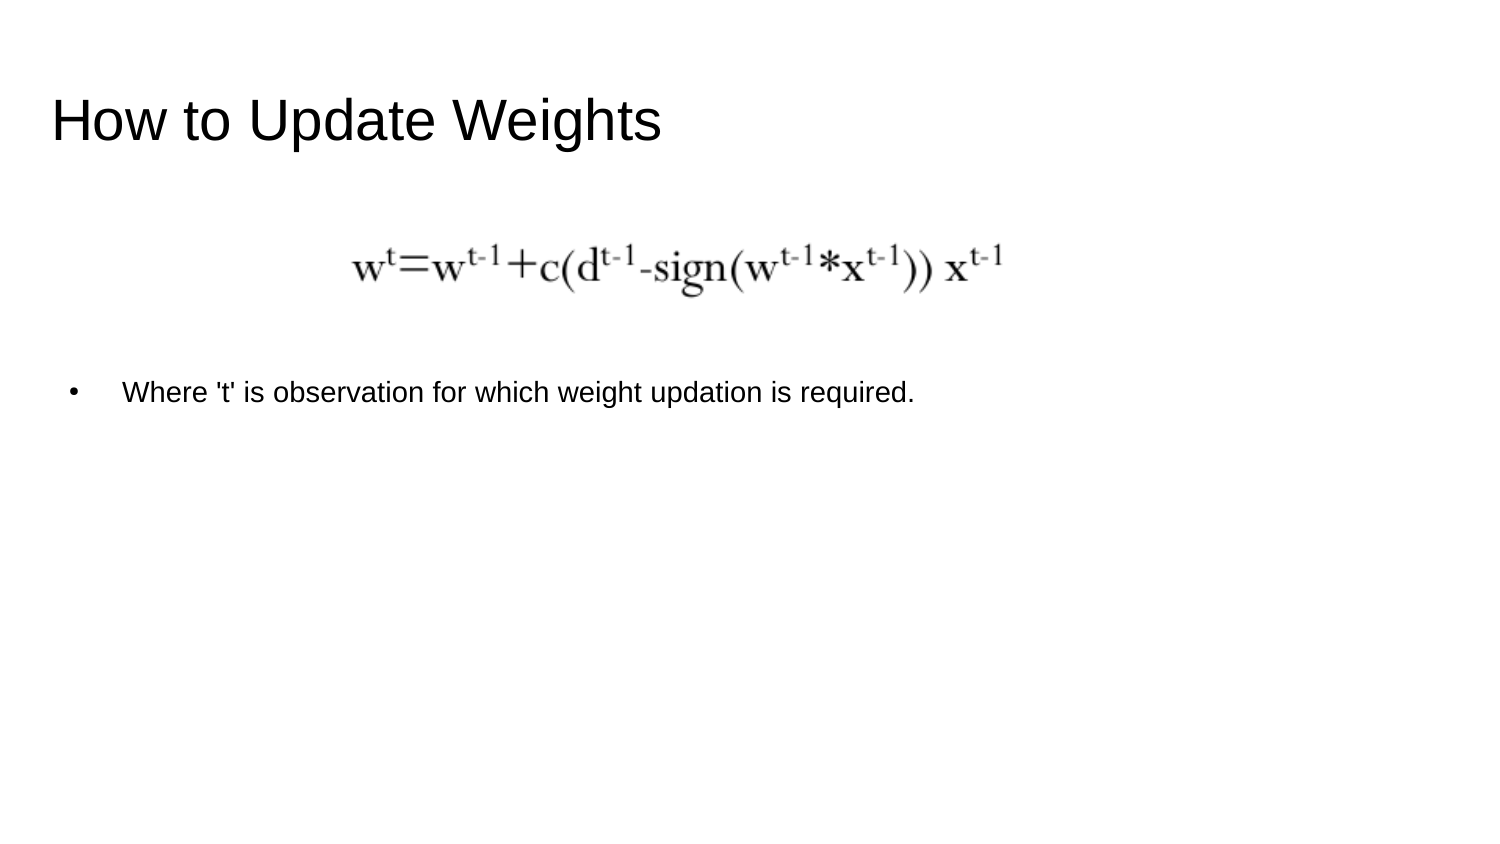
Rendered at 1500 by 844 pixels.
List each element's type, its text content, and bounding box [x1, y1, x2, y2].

picture [342, 224, 1012, 308]
title How to Update Weights [51, 72, 1449, 167]
list Where 't' is observation for which weight updation is required. [51, 189, 1449, 750]
